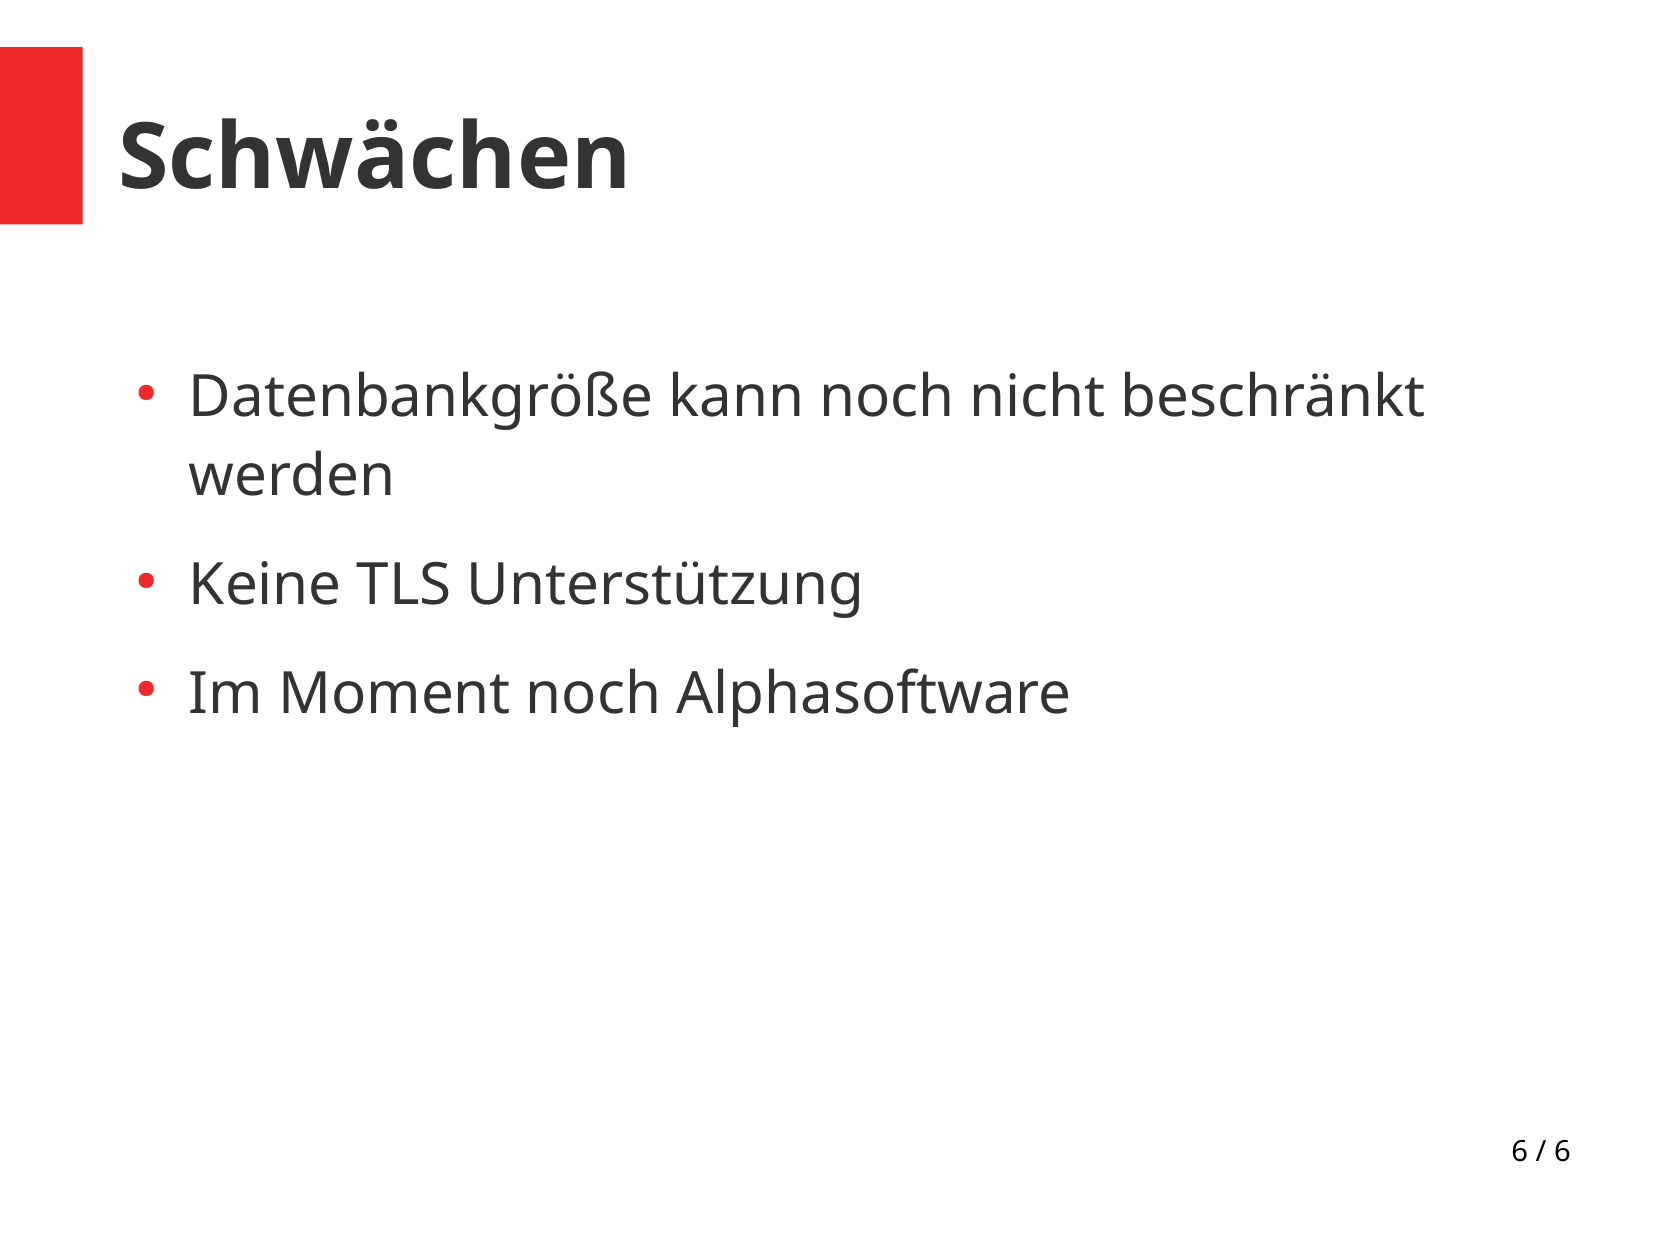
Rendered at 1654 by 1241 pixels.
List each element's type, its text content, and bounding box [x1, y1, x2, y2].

title Schwächen [118, 49, 1571, 257]
list Datenbankgröße kann noch nicht beschränkt werden Keine TLS Unterstützung Im Moment noch Alphasoftware [118, 354, 1536, 1074]
